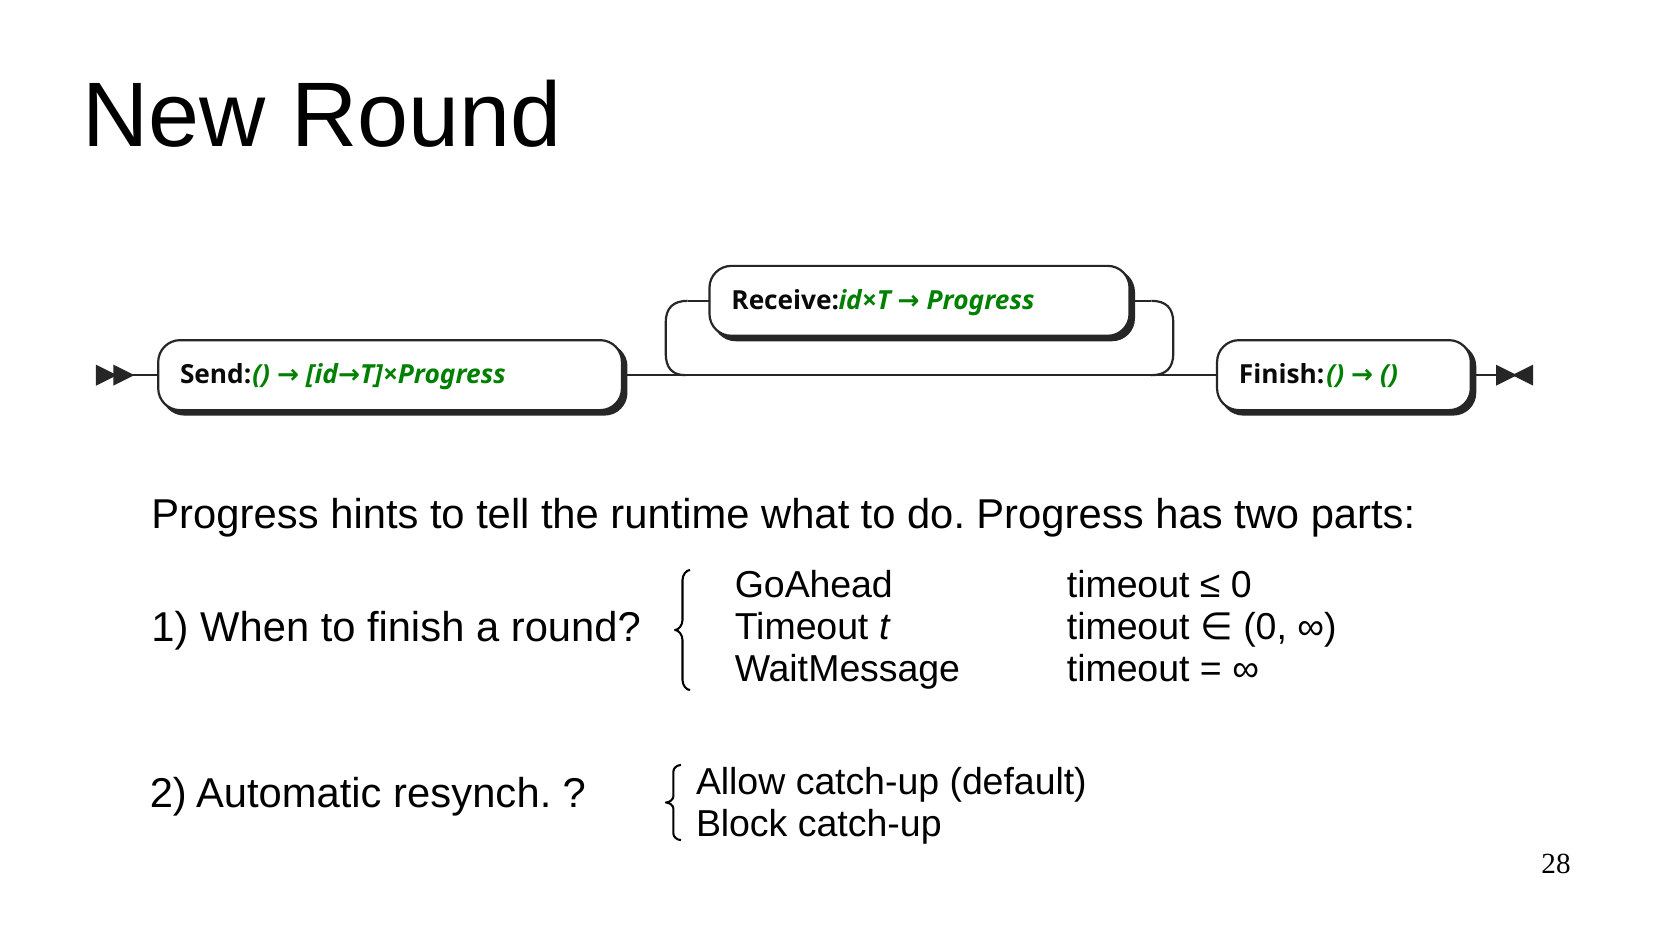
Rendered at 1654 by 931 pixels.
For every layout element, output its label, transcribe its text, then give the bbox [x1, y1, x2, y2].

text_box timeout ≤ 0 timeout ∈ (0, ∞) timeout = ∞ [1052, 555, 1357, 697]
text_box Progress hints to tell the runtime what to do. Progress has two parts: [136, 483, 1442, 591]
text_box GoAhead Timeout t WaitMessage [720, 555, 976, 697]
text_box Allow catch-up (default) Block catch-up [681, 753, 1103, 852]
text_box 1) When to finish a round? [136, 596, 661, 705]
text_box 2) Automatic resynch. ? [135, 762, 661, 871]
title New Round [82, 37, 1571, 193]
picture [93, 262, 1538, 421]
